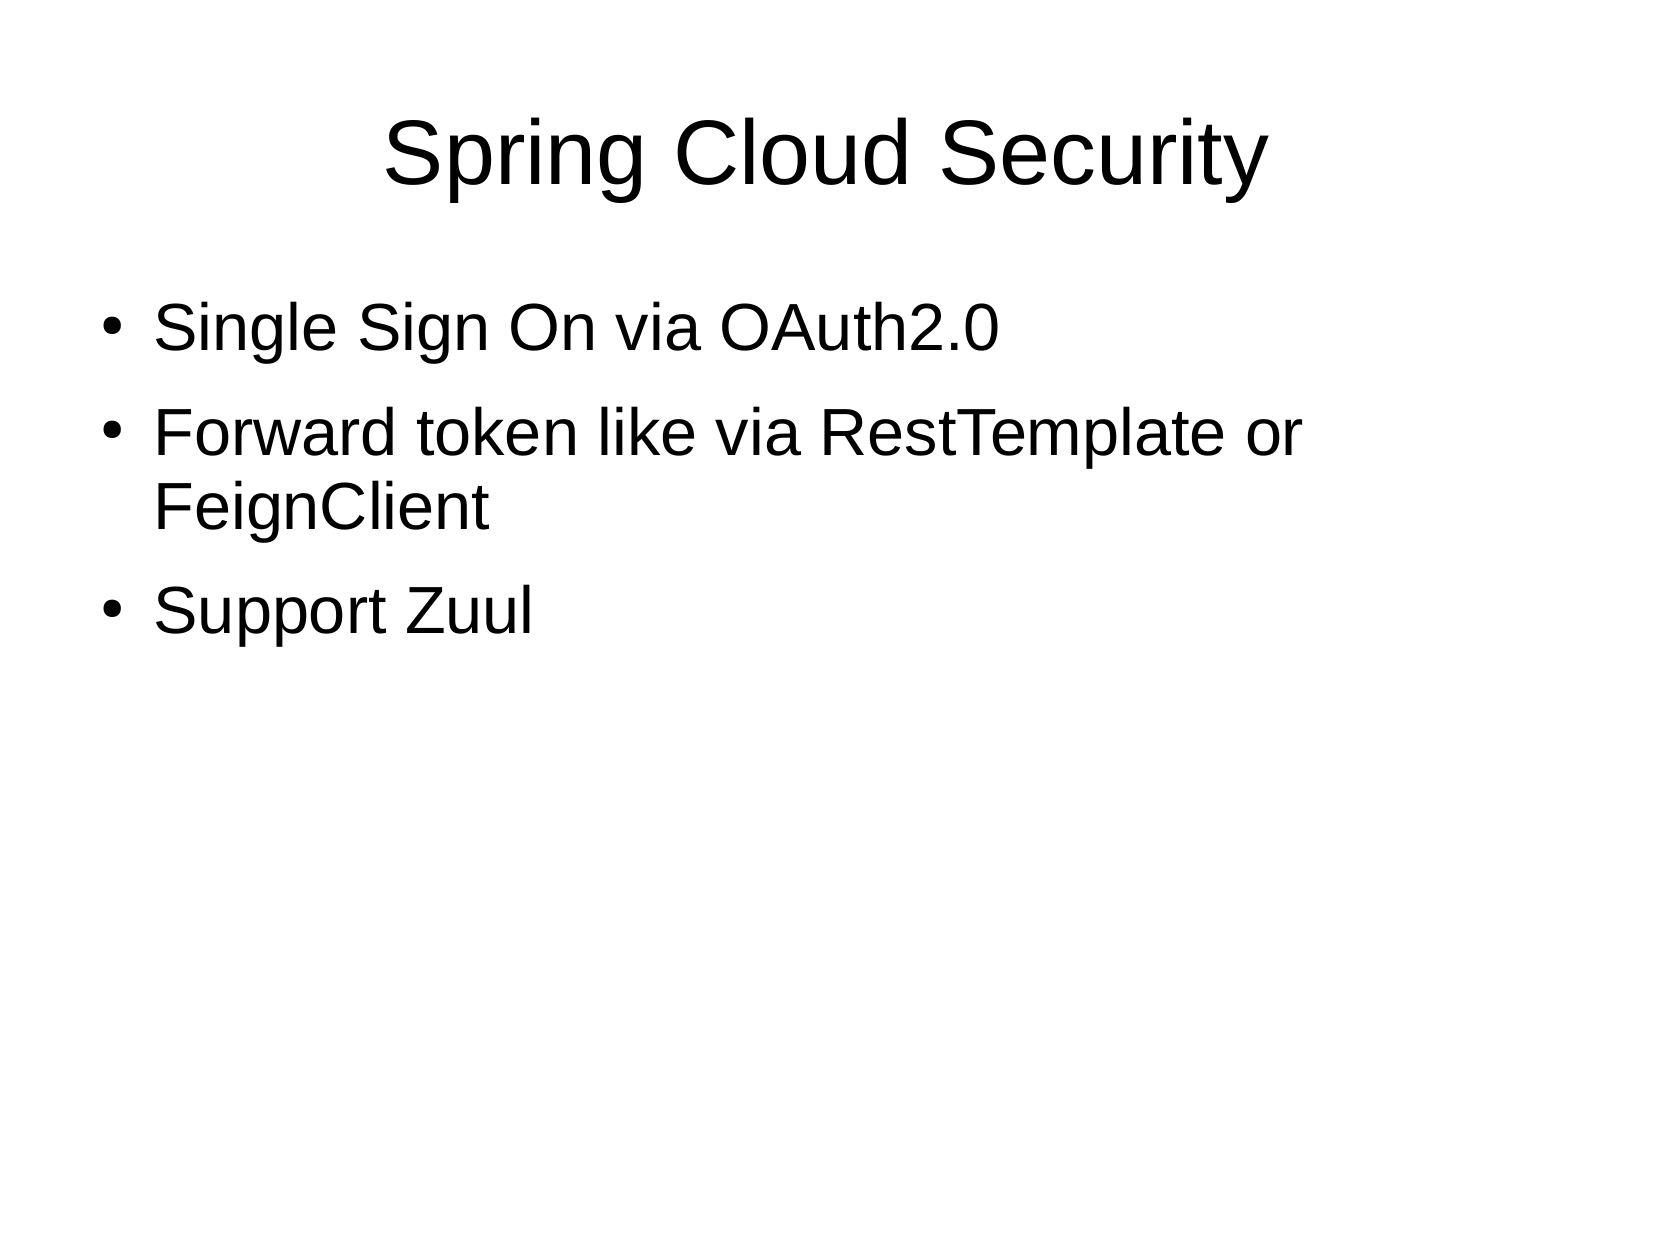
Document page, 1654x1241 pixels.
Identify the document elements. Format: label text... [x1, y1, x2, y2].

list Single Sign On via OAuth2.0 Forward token like via RestTemplate or FeignClient Support Zuul [82, 290, 1571, 1010]
title Spring Cloud Security [82, 49, 1571, 257]
